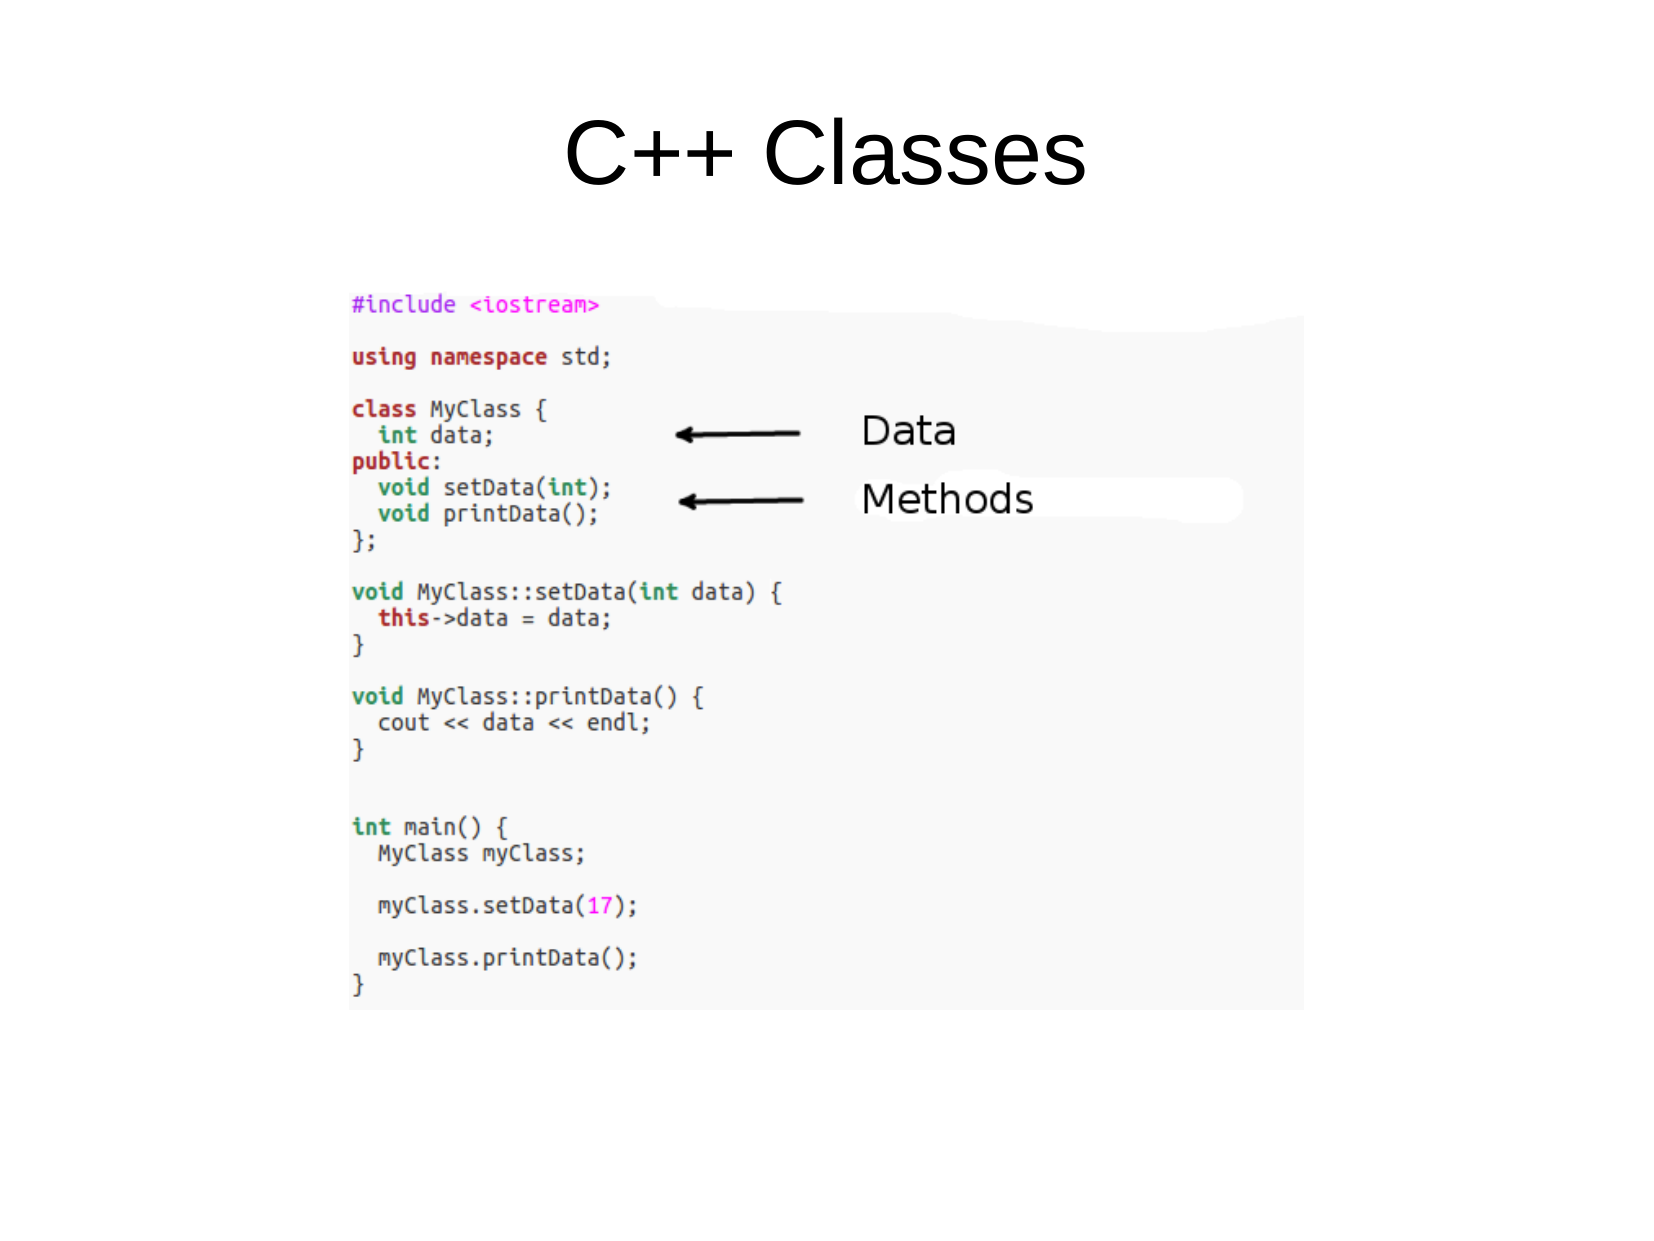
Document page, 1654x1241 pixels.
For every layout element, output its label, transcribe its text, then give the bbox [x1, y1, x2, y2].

title C++ Classes [82, 49, 1571, 257]
picture [349, 290, 1304, 1010]
